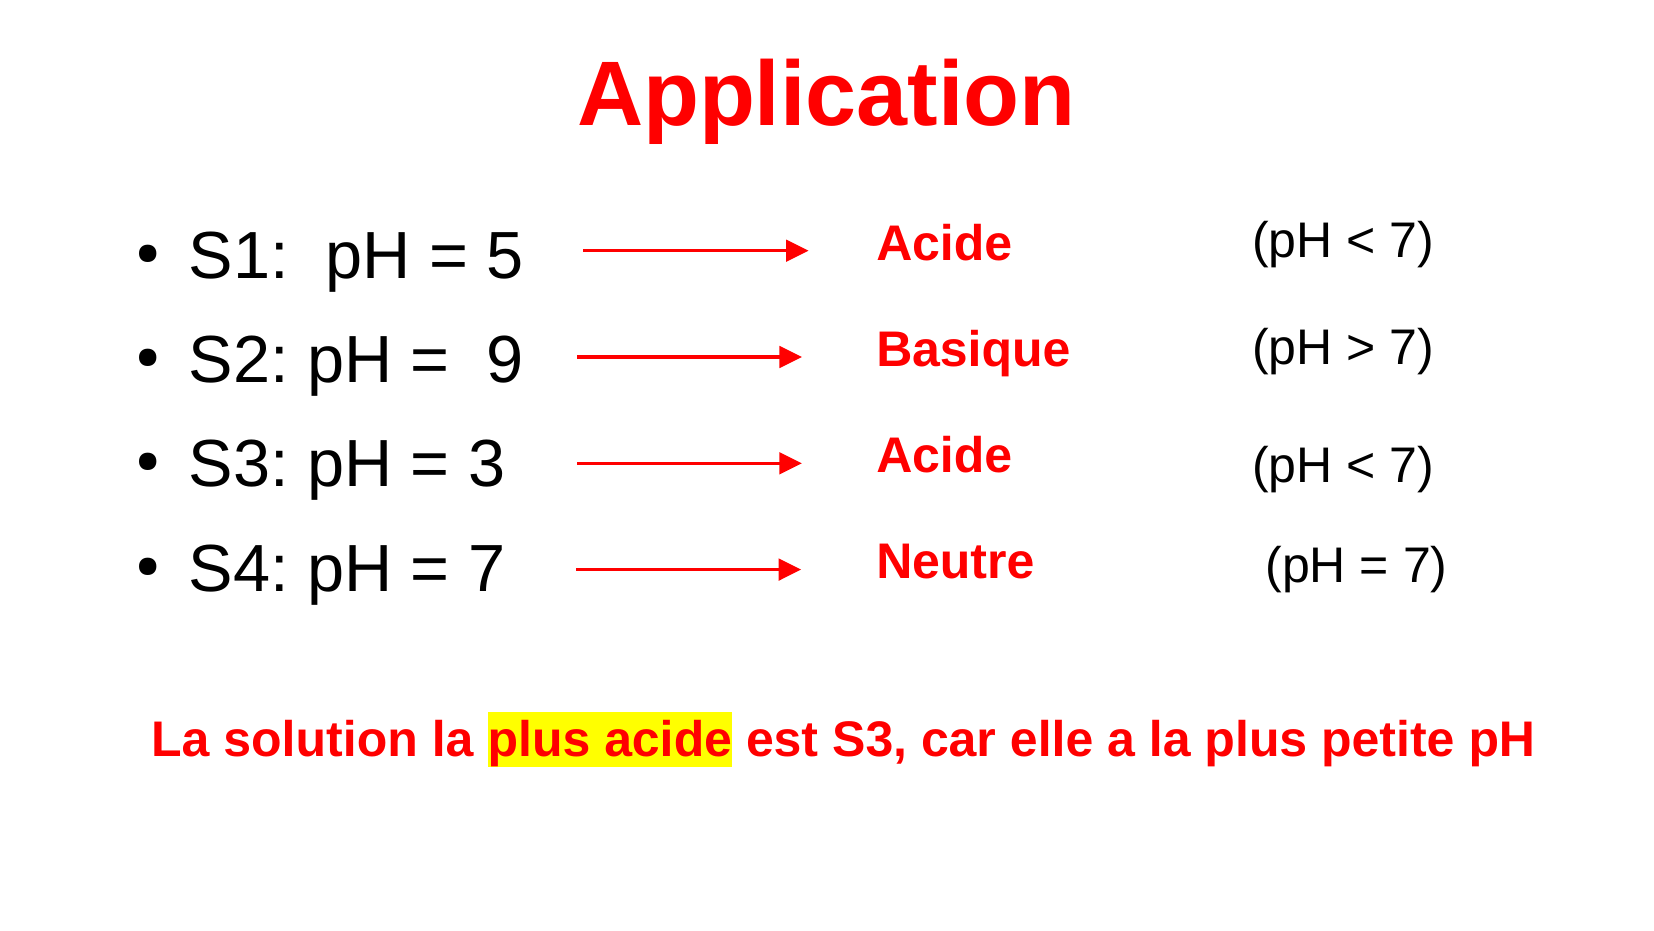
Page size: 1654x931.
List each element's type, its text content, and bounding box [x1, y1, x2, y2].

text_box La solution la plus acide est S3, car elle a la plus petite pH [136, 704, 1552, 775]
list S1: pH = 5 S2: pH = 9 S3: pH = 3 S4: pH = 7 [118, 217, 1607, 638]
text_box (pH < 7) [1237, 205, 1450, 276]
text_box Acide [861, 420, 1028, 491]
text_box (pH < 7) [1237, 429, 1450, 501]
text_box Basique [861, 313, 1086, 385]
text_box Neutre [861, 526, 1050, 597]
text_box (pH > 7) [1237, 311, 1450, 383]
title Application [82, 37, 1571, 151]
text_box (pH = 7) [1250, 529, 1463, 601]
text_box Acide [861, 207, 1028, 278]
